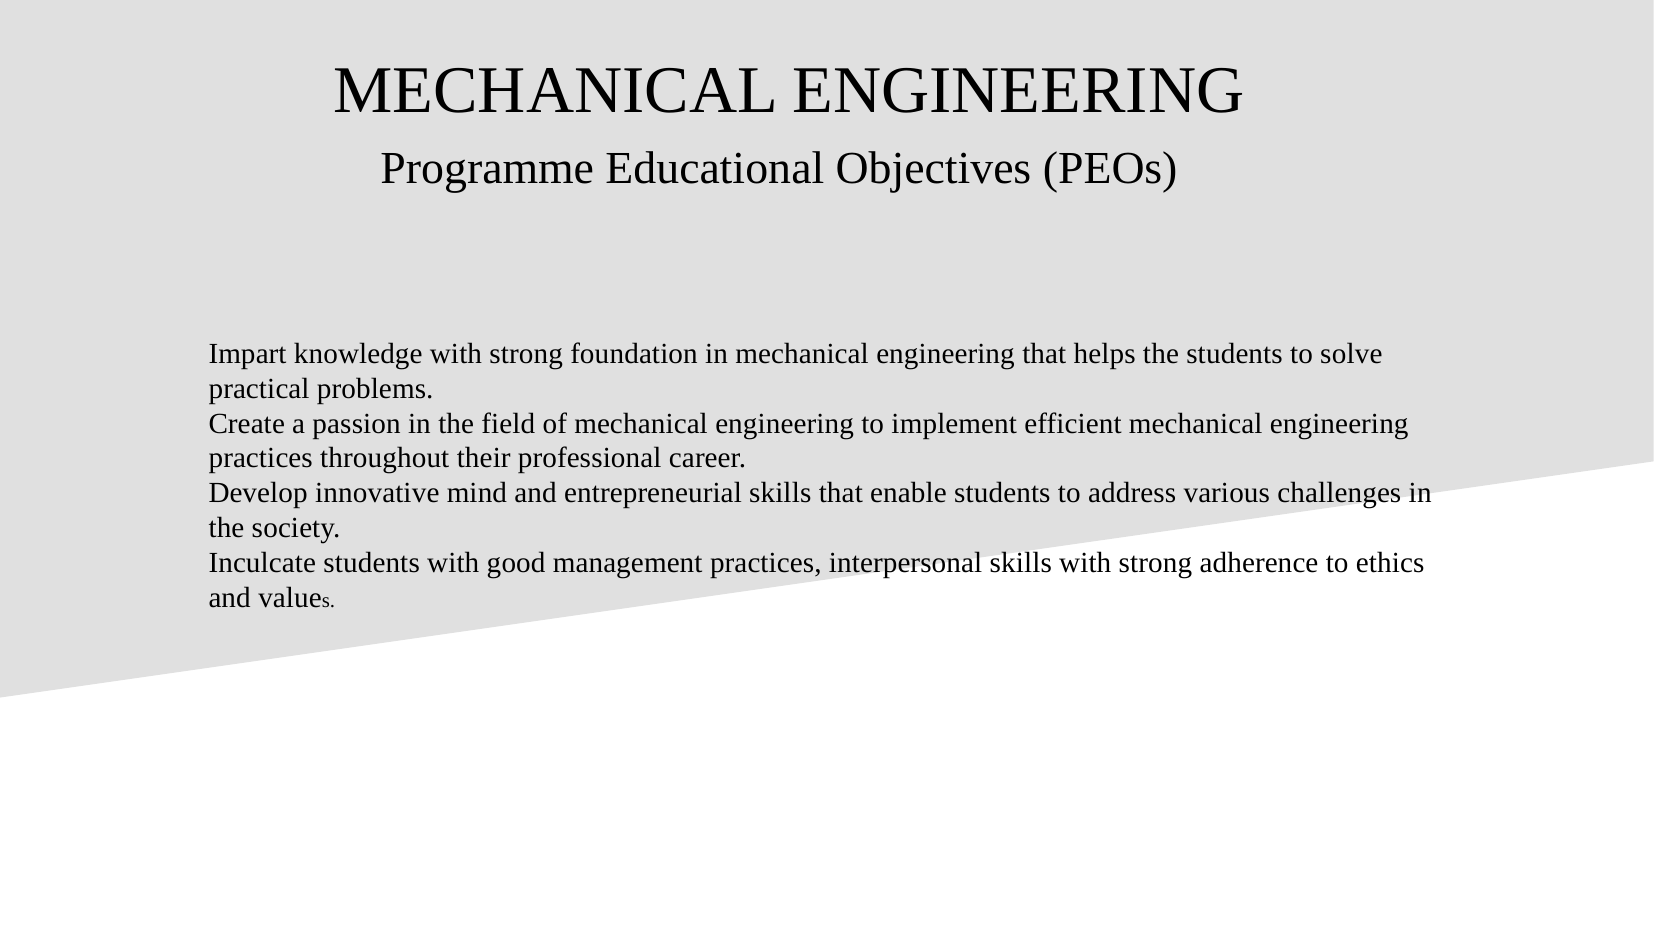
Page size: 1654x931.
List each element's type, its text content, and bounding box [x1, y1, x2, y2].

text_box Programme Educational Objectives (PEOs) [365, 129, 1193, 251]
text_box MECHANICAL ENGINEERING [318, 38, 1654, 201]
text_box Impart knowledge with strong foundation in mechanical engineering that helps the students to solve practical problems. Create a passion in the field of mechanical engineering to implement efficient mechanical engineering practices throughout their professional career. Develop innovative mind and entrepreneurial skills that enable students to address various challenges in the society. Inculcate students with good management practices, interpersonal skills with strong adherence to ethics and values. [193, 326, 1470, 722]
